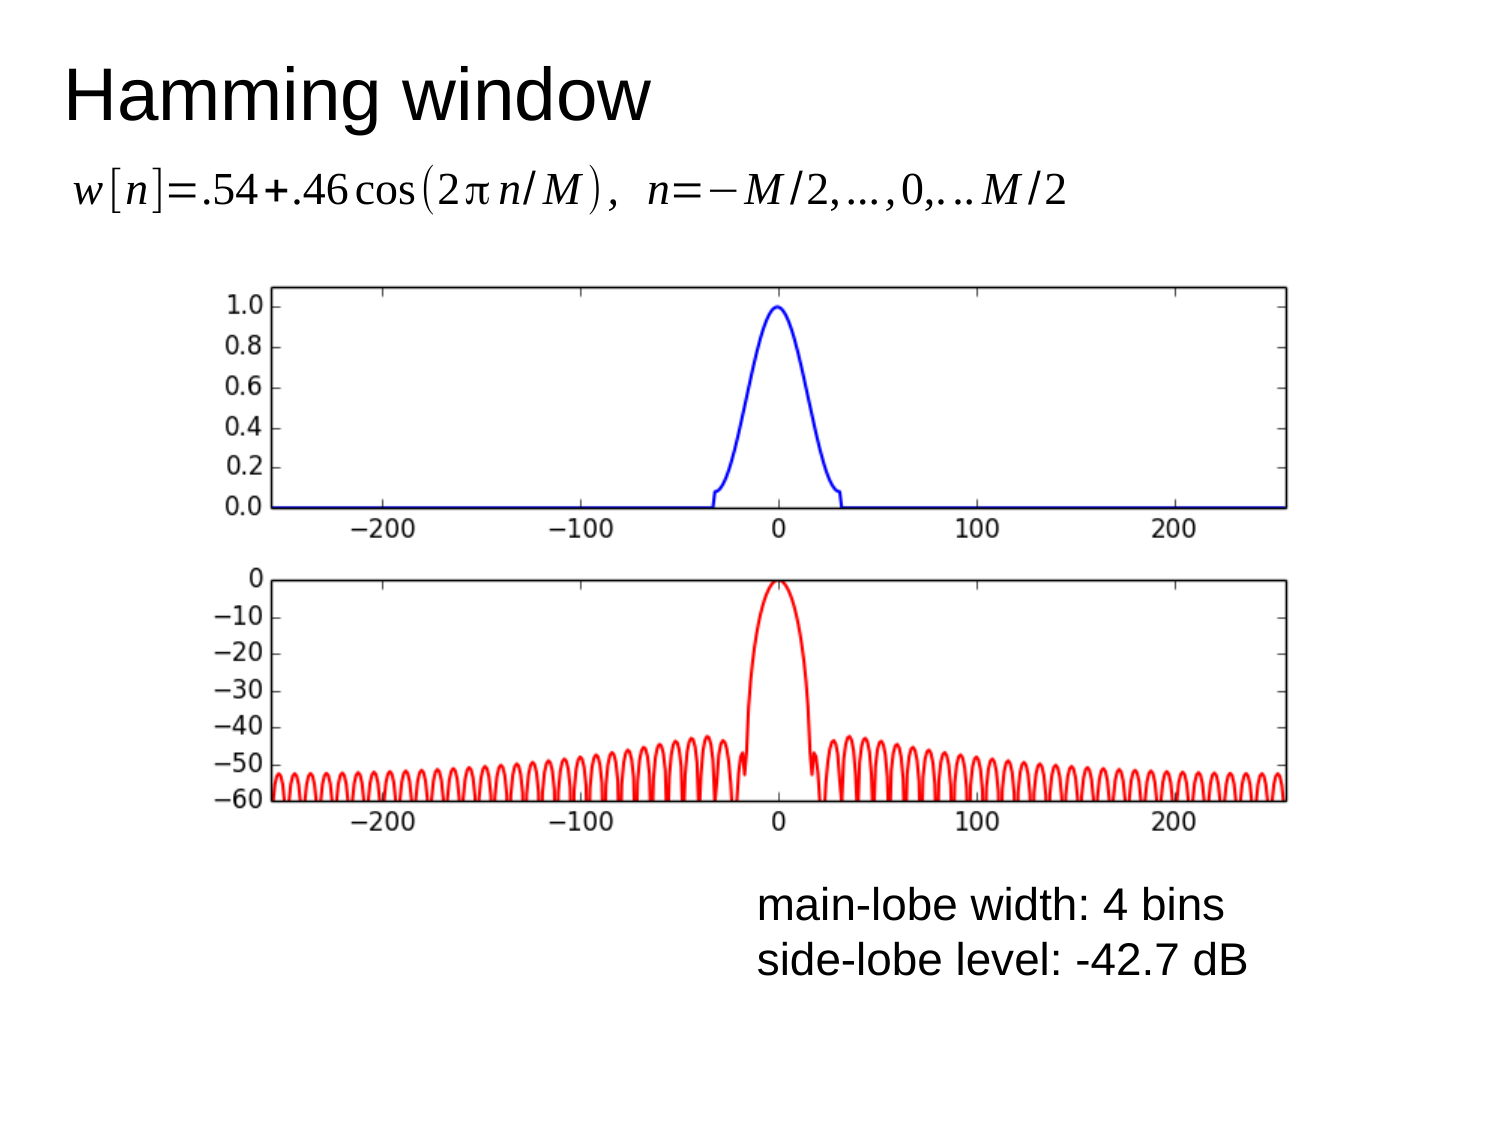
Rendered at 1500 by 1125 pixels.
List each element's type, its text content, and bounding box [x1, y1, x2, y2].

title Hamming window [63, 27, 1414, 163]
text_box main-lobe width: 4 bins side-lobe level: -42.7 dB [742, 863, 1265, 993]
chart [65, 162, 1074, 218]
picture [187, 260, 1313, 861]
